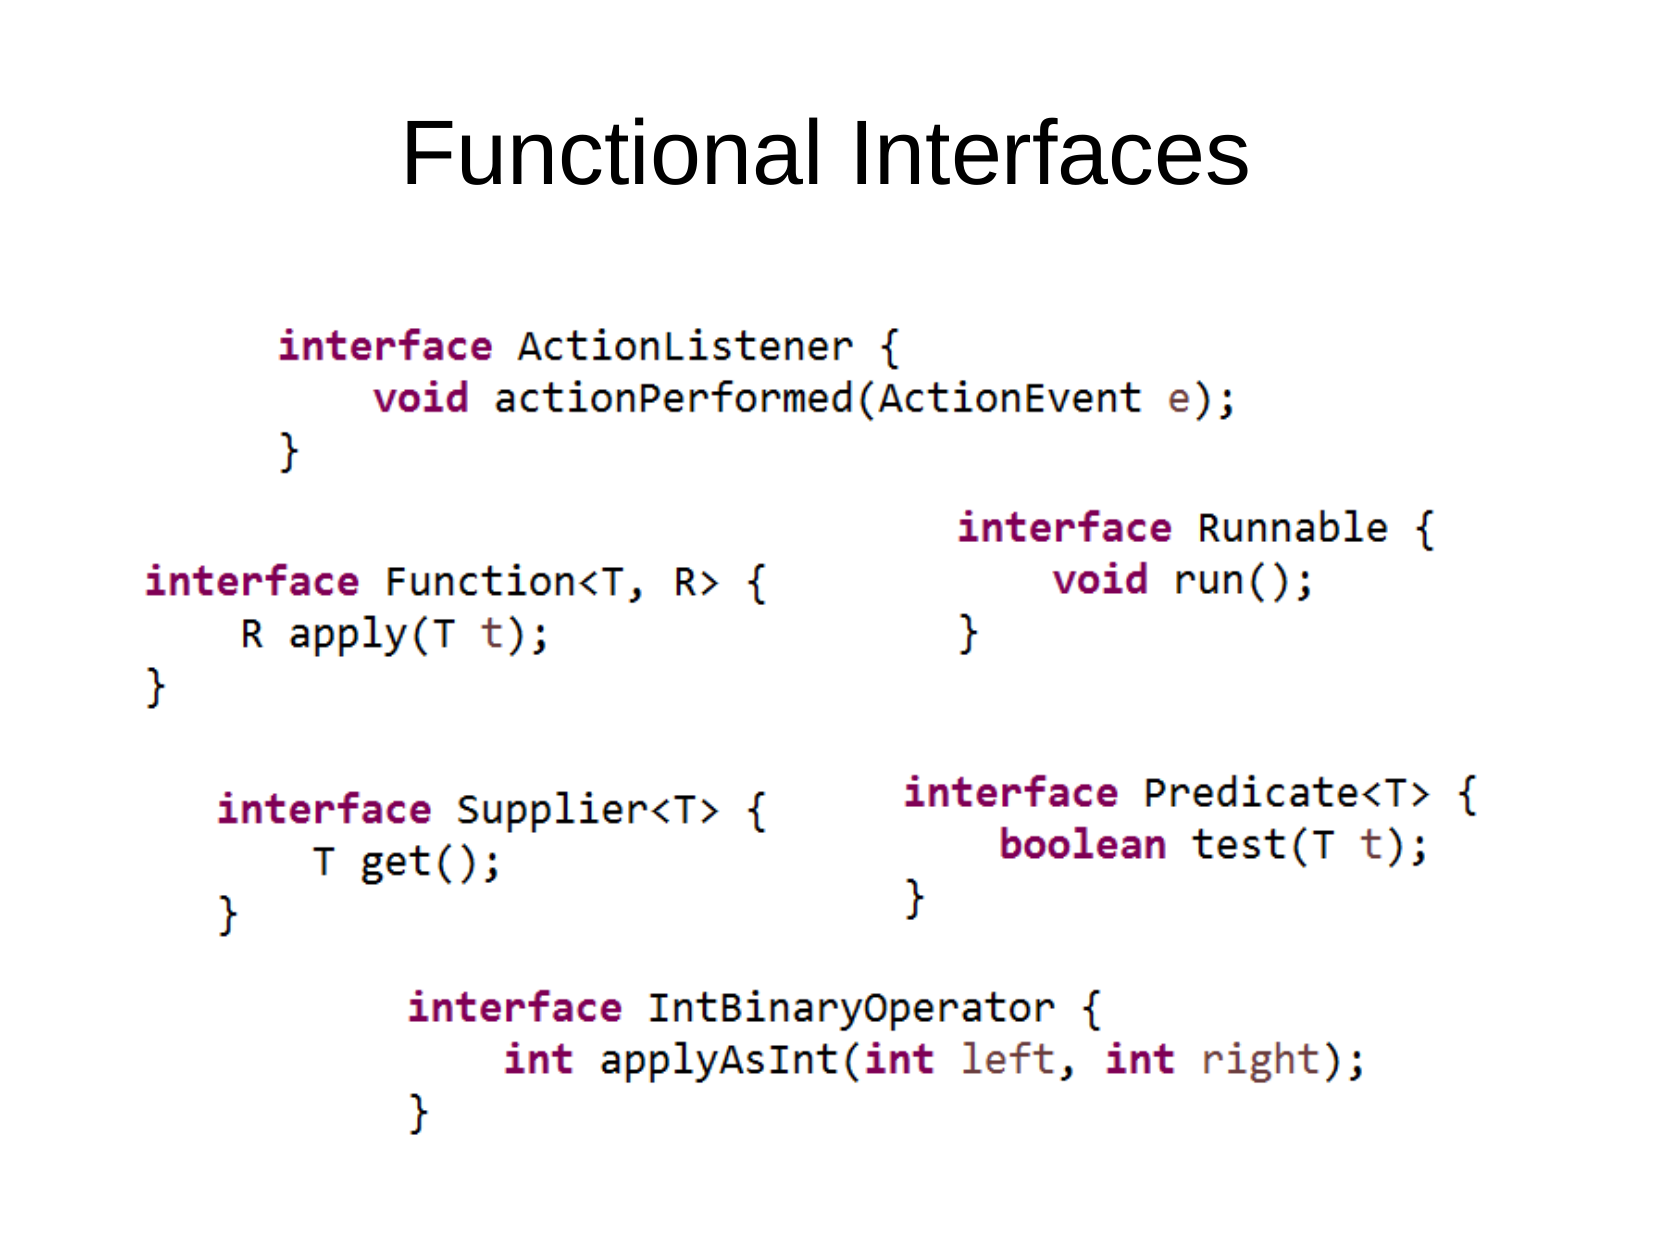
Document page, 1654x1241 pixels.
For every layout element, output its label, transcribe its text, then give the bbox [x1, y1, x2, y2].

picture [118, 290, 1512, 1172]
title Functional Interfaces [82, 49, 1571, 257]
